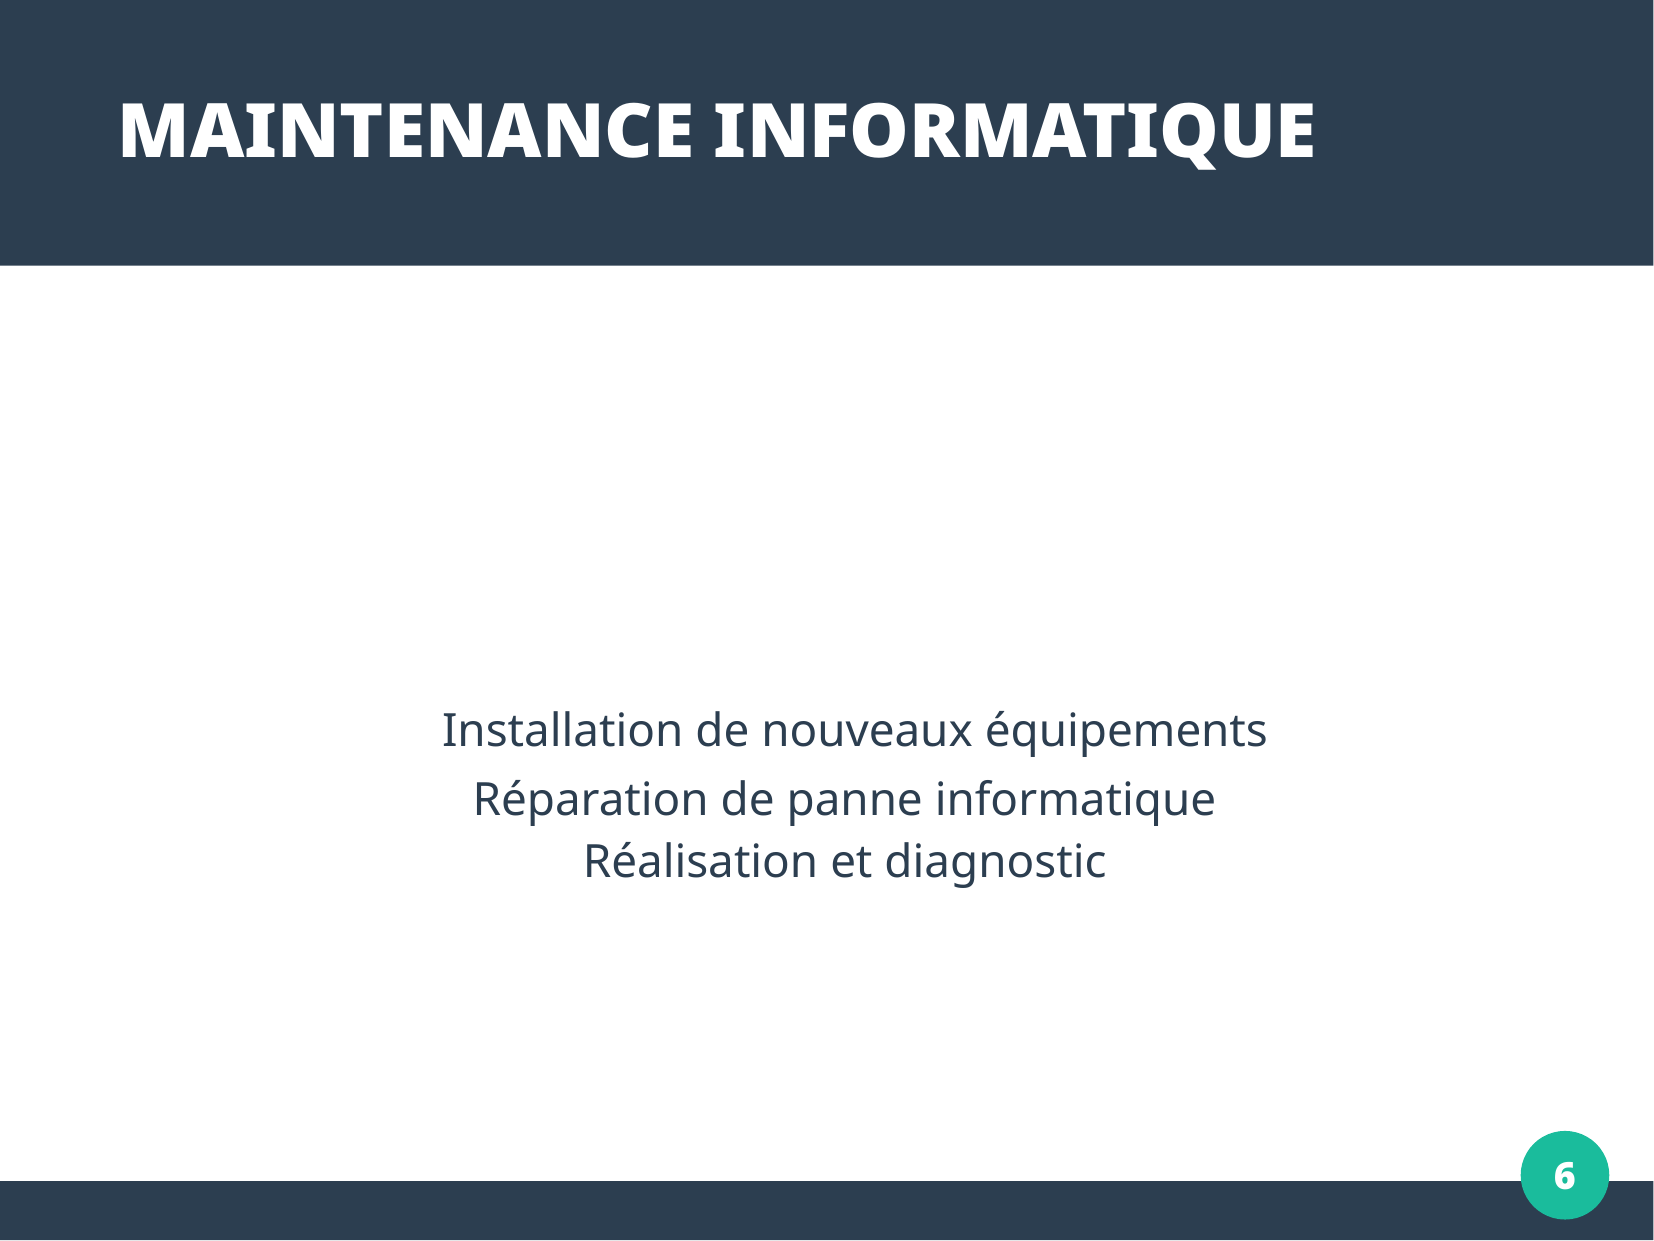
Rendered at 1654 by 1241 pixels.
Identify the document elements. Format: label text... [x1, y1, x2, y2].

subtitle Installation de nouveaux équipements Réparation de panne informatique Réalisation et diagnostic [59, 324, 1595, 1152]
title MAINTENANCE INFORMATIQUE [59, 49, 1595, 207]
